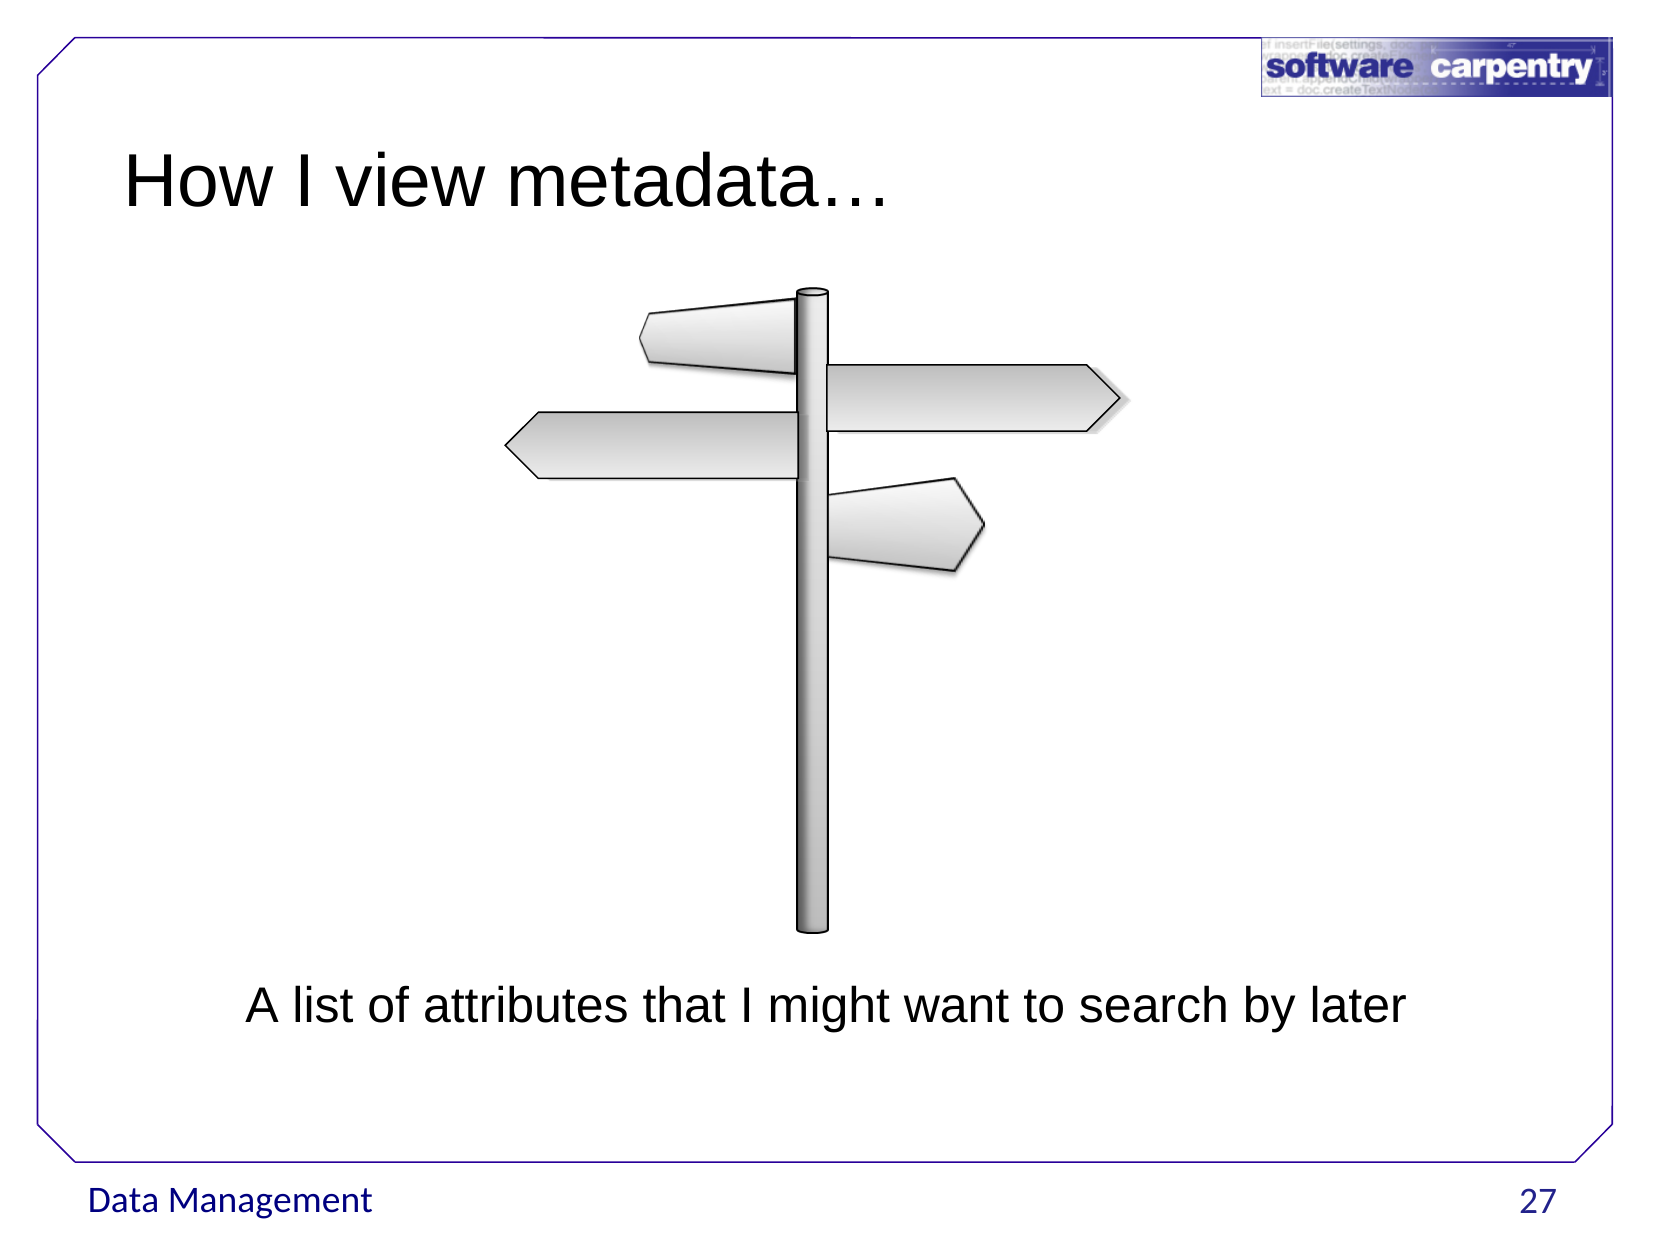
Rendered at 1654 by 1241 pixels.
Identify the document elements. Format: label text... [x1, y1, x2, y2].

text_box A list of attributes that I might want to search by later [33, 969, 1621, 1041]
picture [1261, 37, 1613, 97]
text_box <number> [1185, 1168, 1572, 1235]
text_box How I view metadata… [108, 132, 1555, 232]
text_box [826, 364, 1120, 432]
picture [634, 287, 993, 934]
text_box [505, 412, 799, 479]
